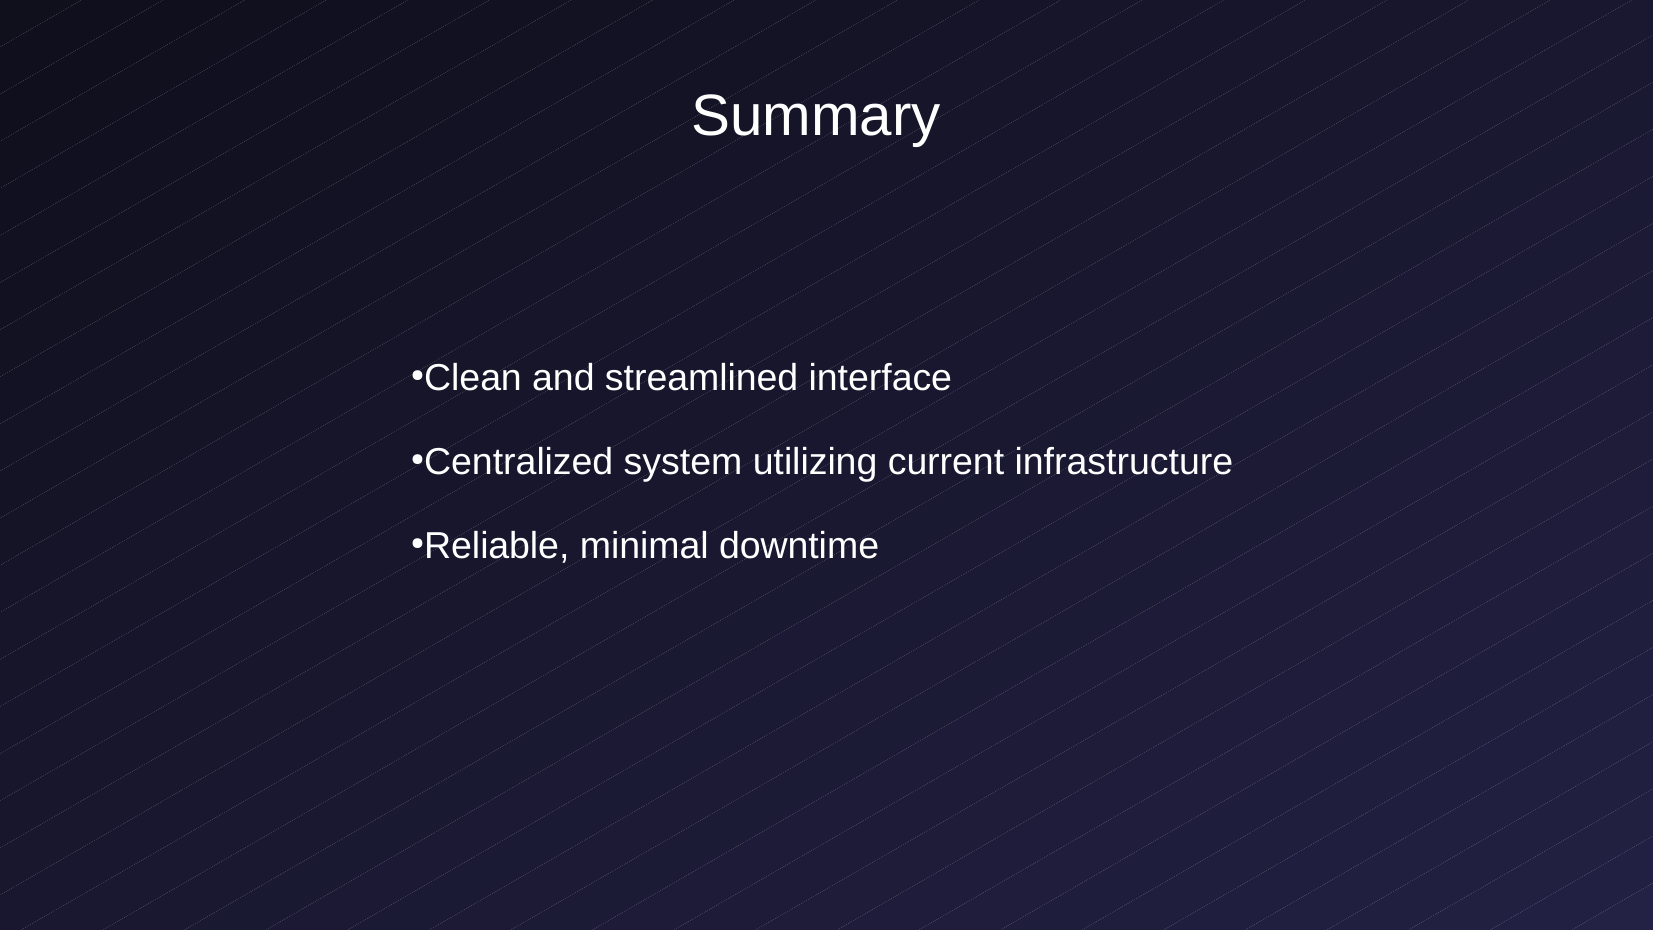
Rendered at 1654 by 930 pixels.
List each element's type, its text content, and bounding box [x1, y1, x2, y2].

text_box Summary [676, 75, 977, 158]
text_box Clean and streamlined interface Centralized system utilizing current infrastructure Reliable, minimal downtime [396, 348, 1257, 582]
